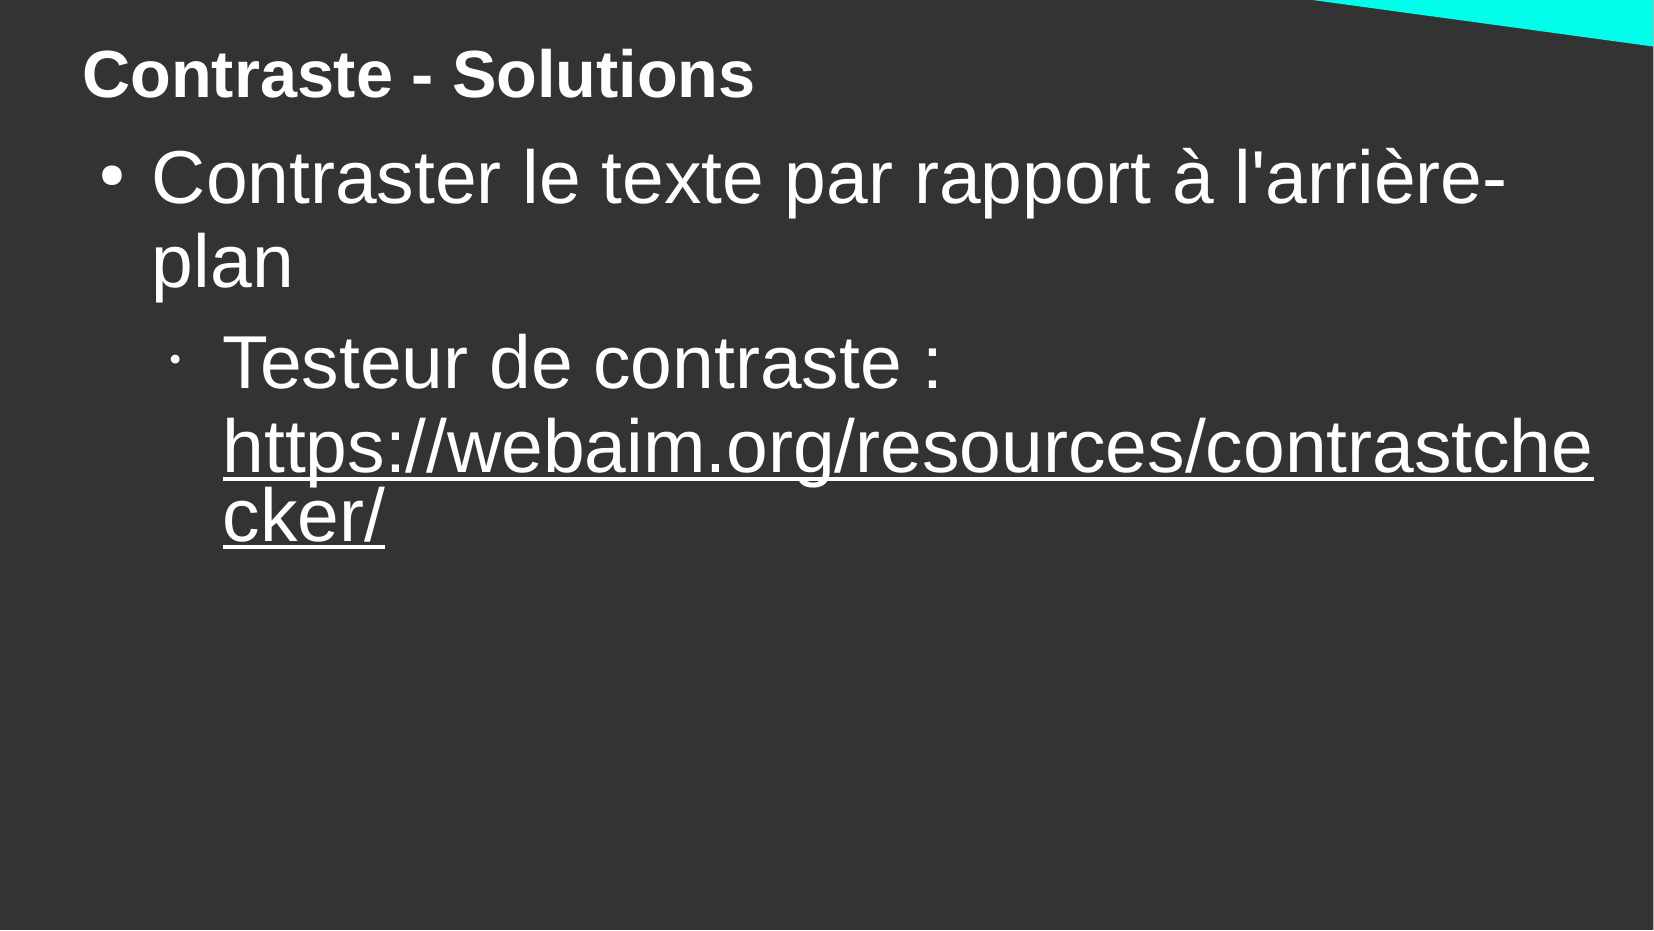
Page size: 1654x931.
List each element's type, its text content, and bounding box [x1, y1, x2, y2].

text_box [1312, 0, 1654, 47]
list Contraster le texte par rapport à l'arrière-plan Testeur de contraste : https://webaim.org/resources/contrastchecker/ [80, 135, 1620, 709]
title Contraste - Solutions [82, 37, 1571, 114]
